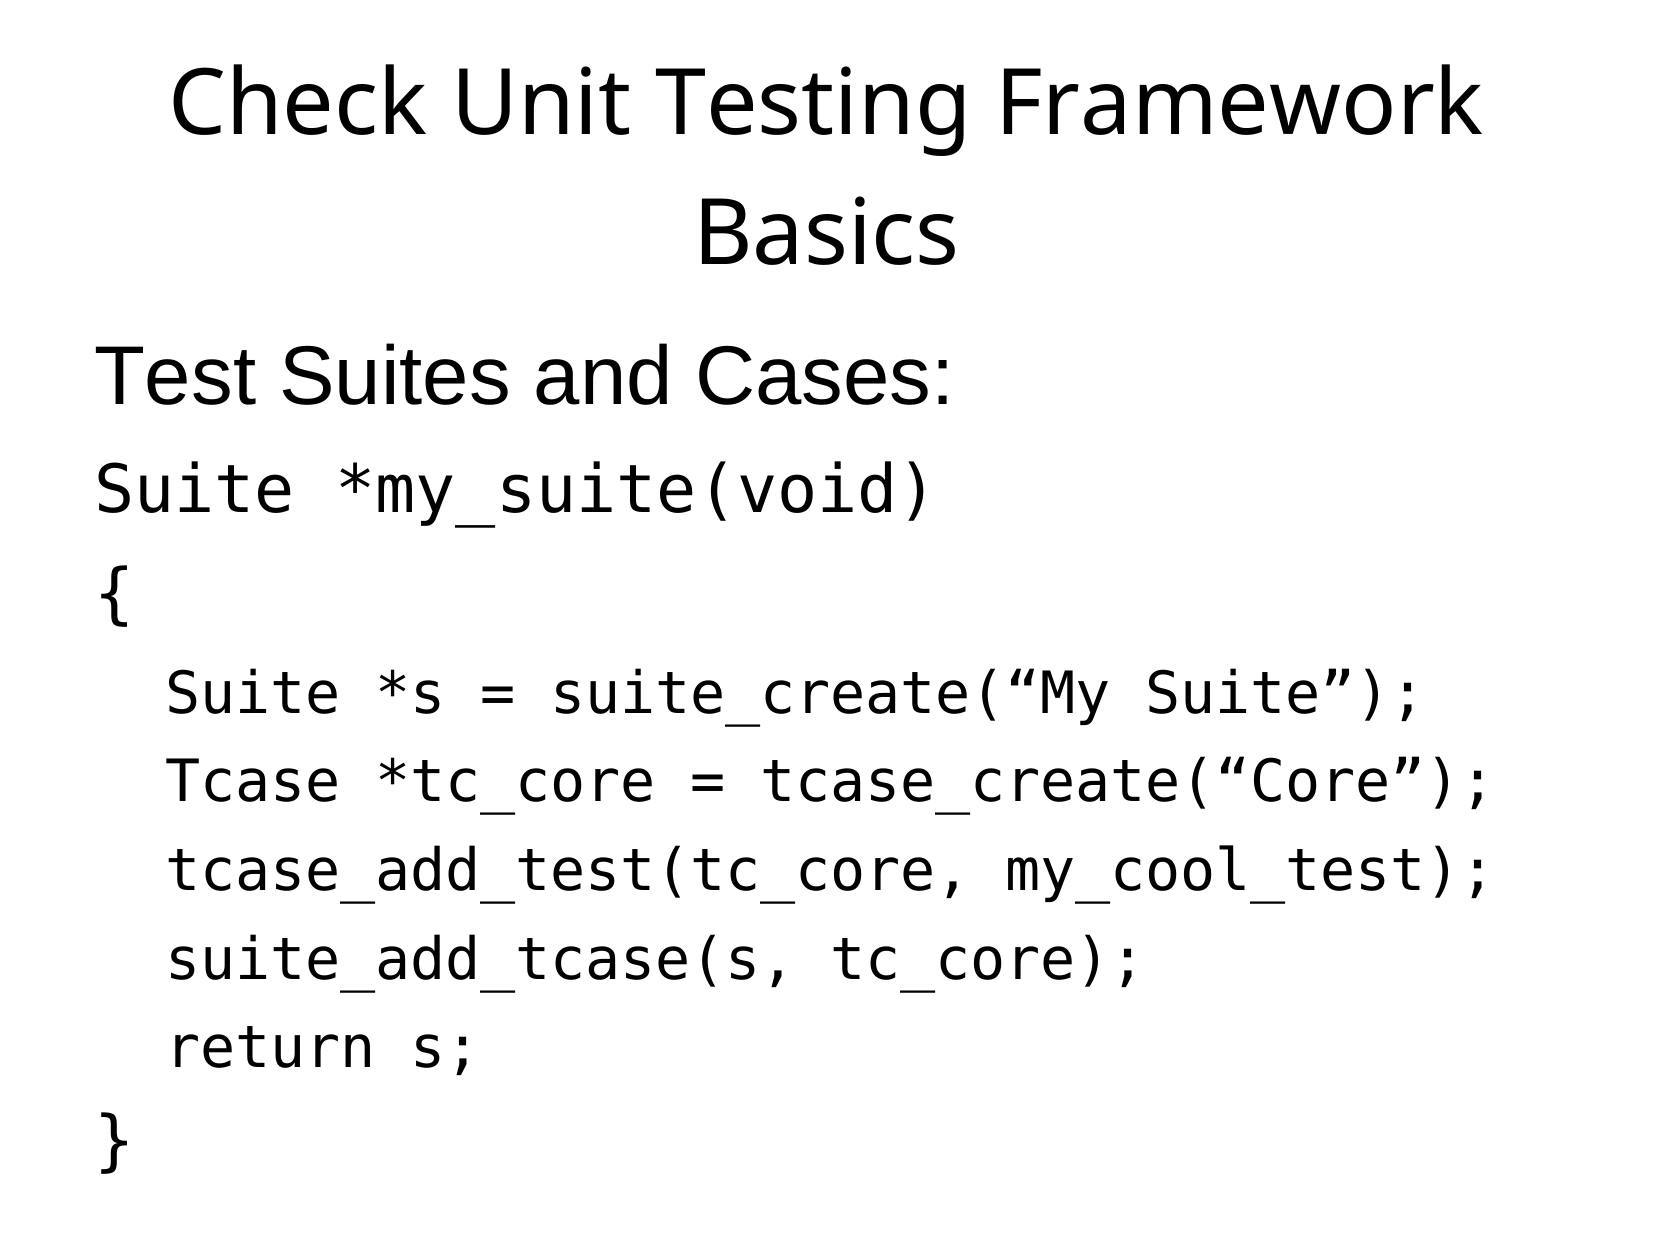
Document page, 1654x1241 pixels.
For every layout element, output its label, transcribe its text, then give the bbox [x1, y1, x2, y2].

title Check Unit Testing Framework Basics [29, 23, 1624, 283]
list Test Suites and Cases: Suite *my_suite(void) { Suite *s = suite_create(“My Suite”); Tcase *tc_core = tcase_create(“Core”); tcase_add_test(tc_core, my_cool_test); suite_add_tcase(s, tc_core); return s; } [76, 324, 1565, 1211]
